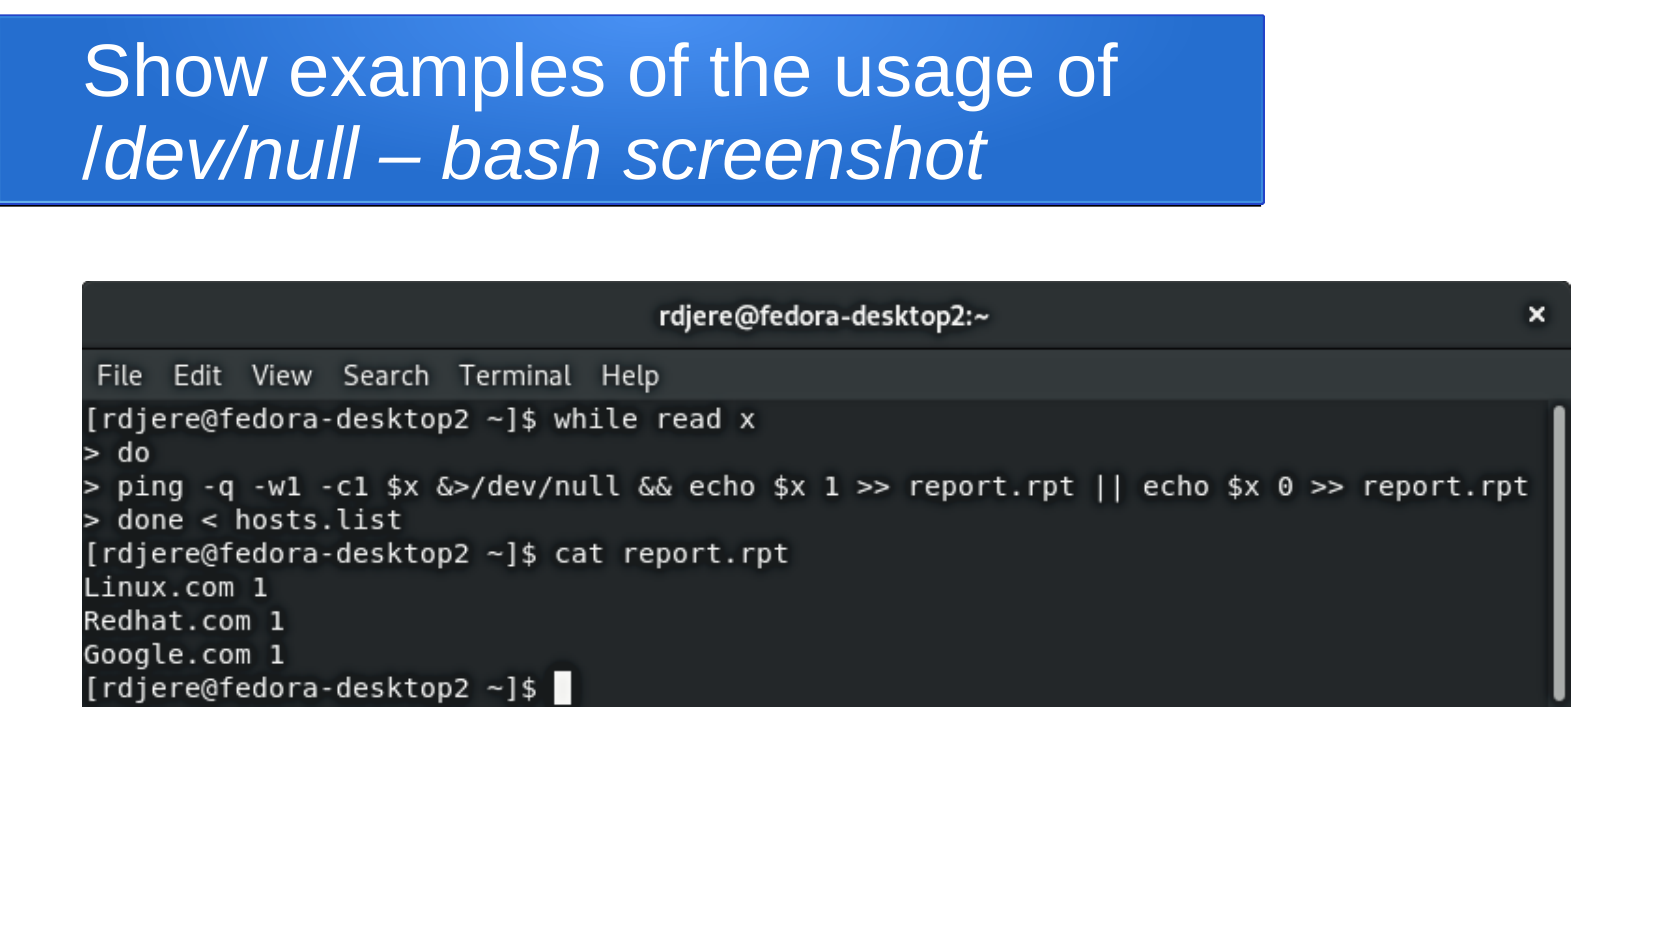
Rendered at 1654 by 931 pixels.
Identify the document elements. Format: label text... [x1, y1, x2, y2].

picture [82, 281, 1571, 707]
title Show examples of the usage of /dev/null – bash screenshot [82, 29, 1235, 196]
